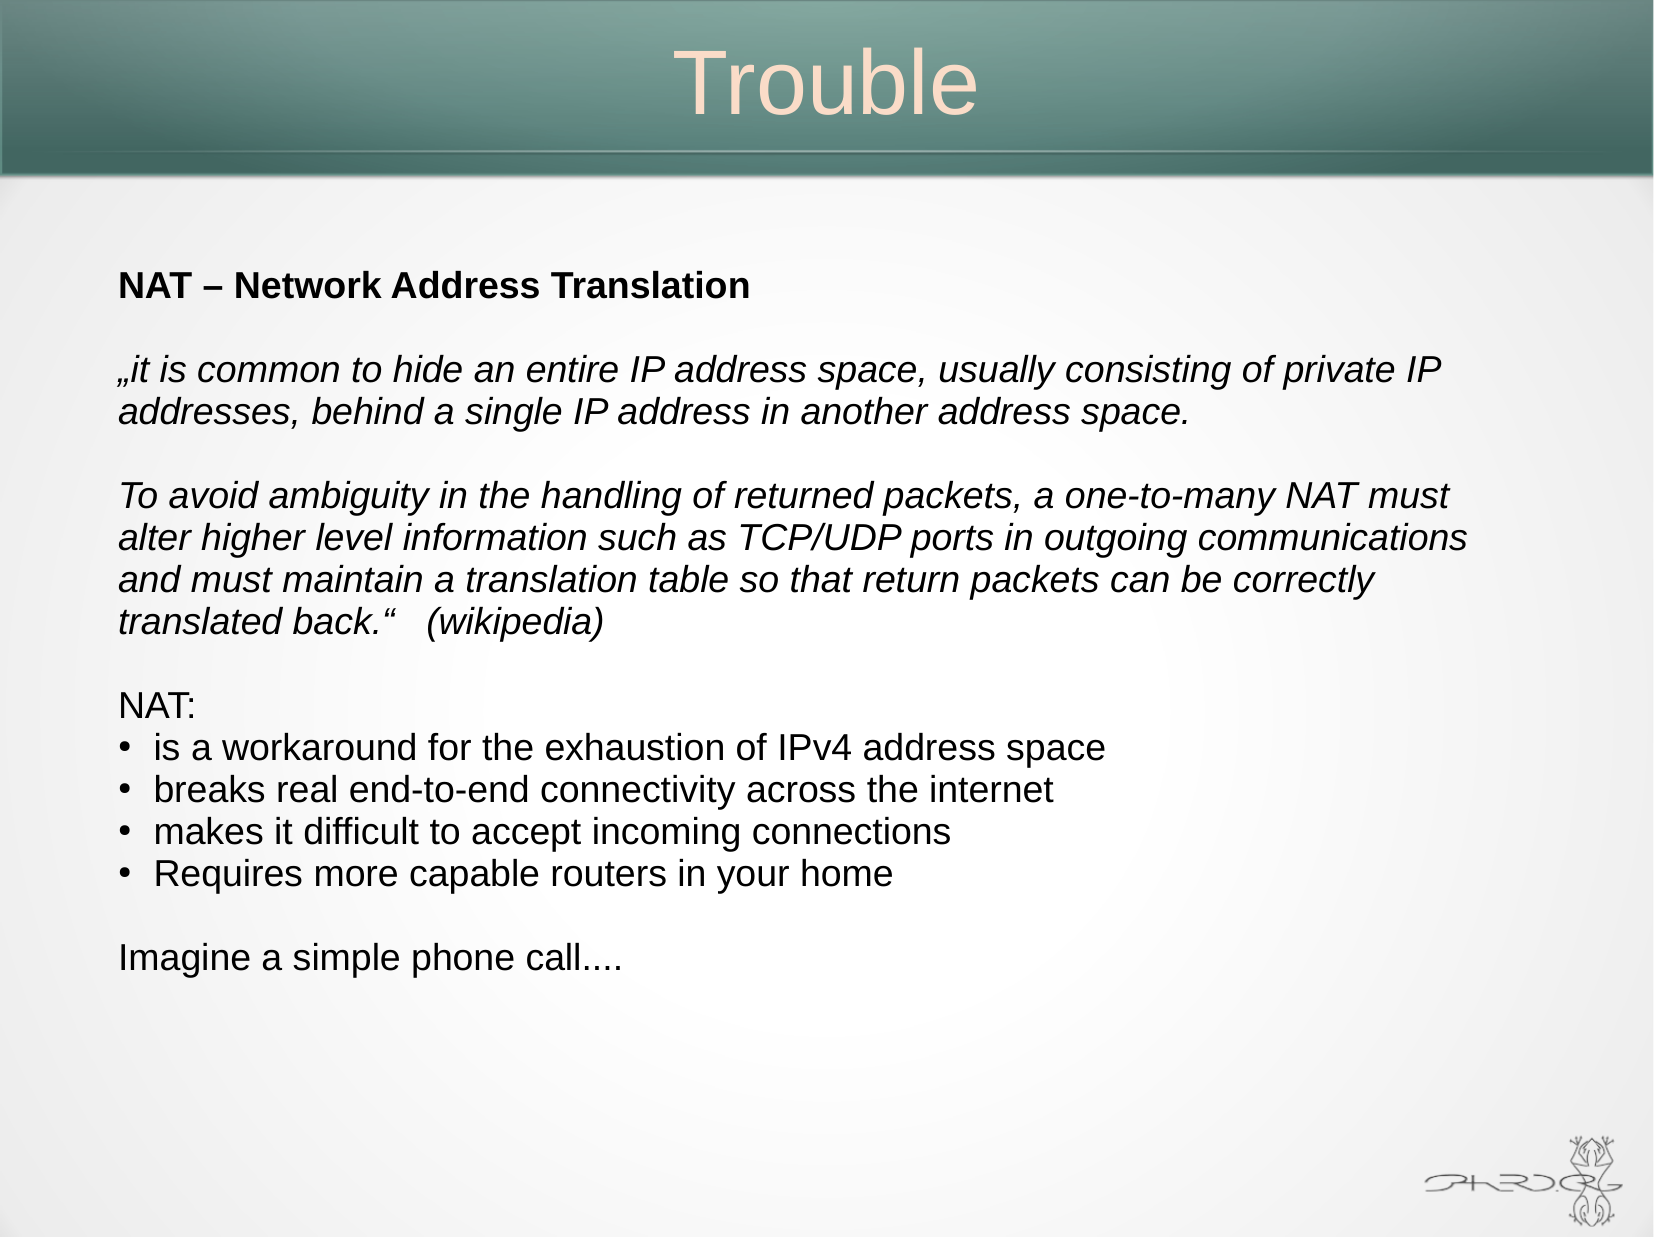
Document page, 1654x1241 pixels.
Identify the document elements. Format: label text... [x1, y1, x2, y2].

title [82, 11, 1571, 154]
picture [0, 0, 1654, 1237]
text_box NAT – Network Address Translation „it is common to hide an entire IP address space, usually consisting of private IP addresses, behind a single IP address in another address space. To avoid ambiguity in the handling of returned packets, a one-to-many NAT must alter higher level information such as TCP/UDP ports in outgoing communications and must maintain a translation table so that return packets can be correctly translated back.“ (wikipedia) NAT: is a workaround for the exhaustion of IPv4 address space breaks real end-to-end connectivity across the internet makes it difficult to accept incoming connections Requires more capable routers in your home Imagine a simple phone call.... [118, 264, 1501, 1021]
